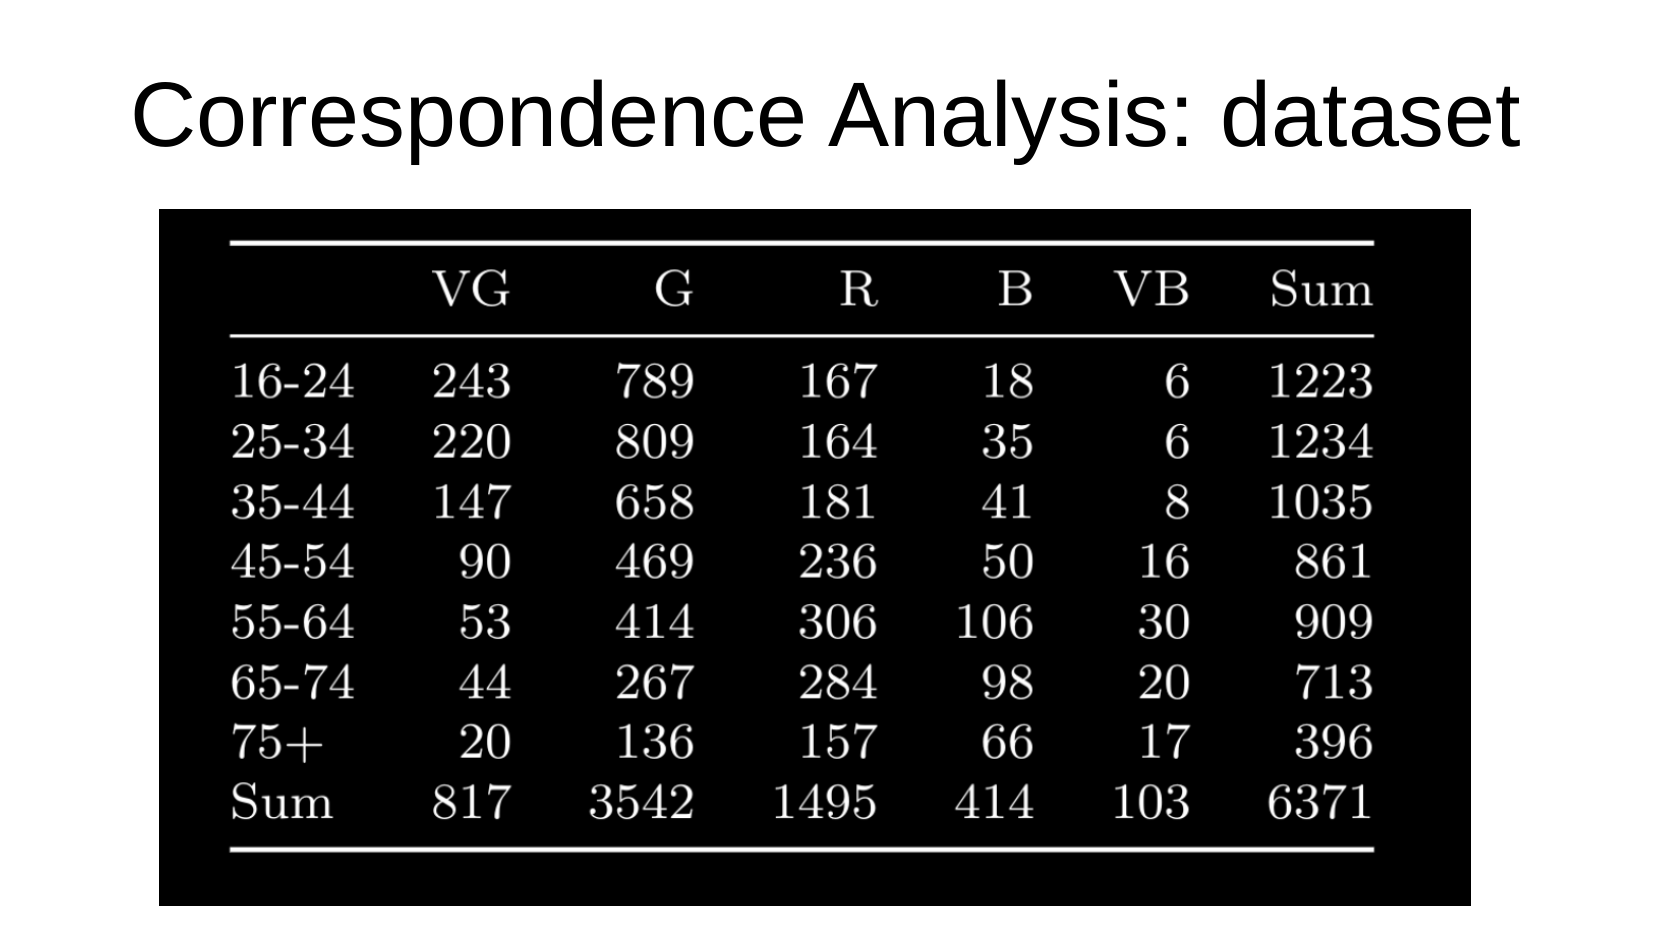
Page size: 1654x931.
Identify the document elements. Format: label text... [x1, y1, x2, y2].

picture [159, 209, 1471, 906]
title Correspondence Analysis: dataset [82, 37, 1571, 193]
